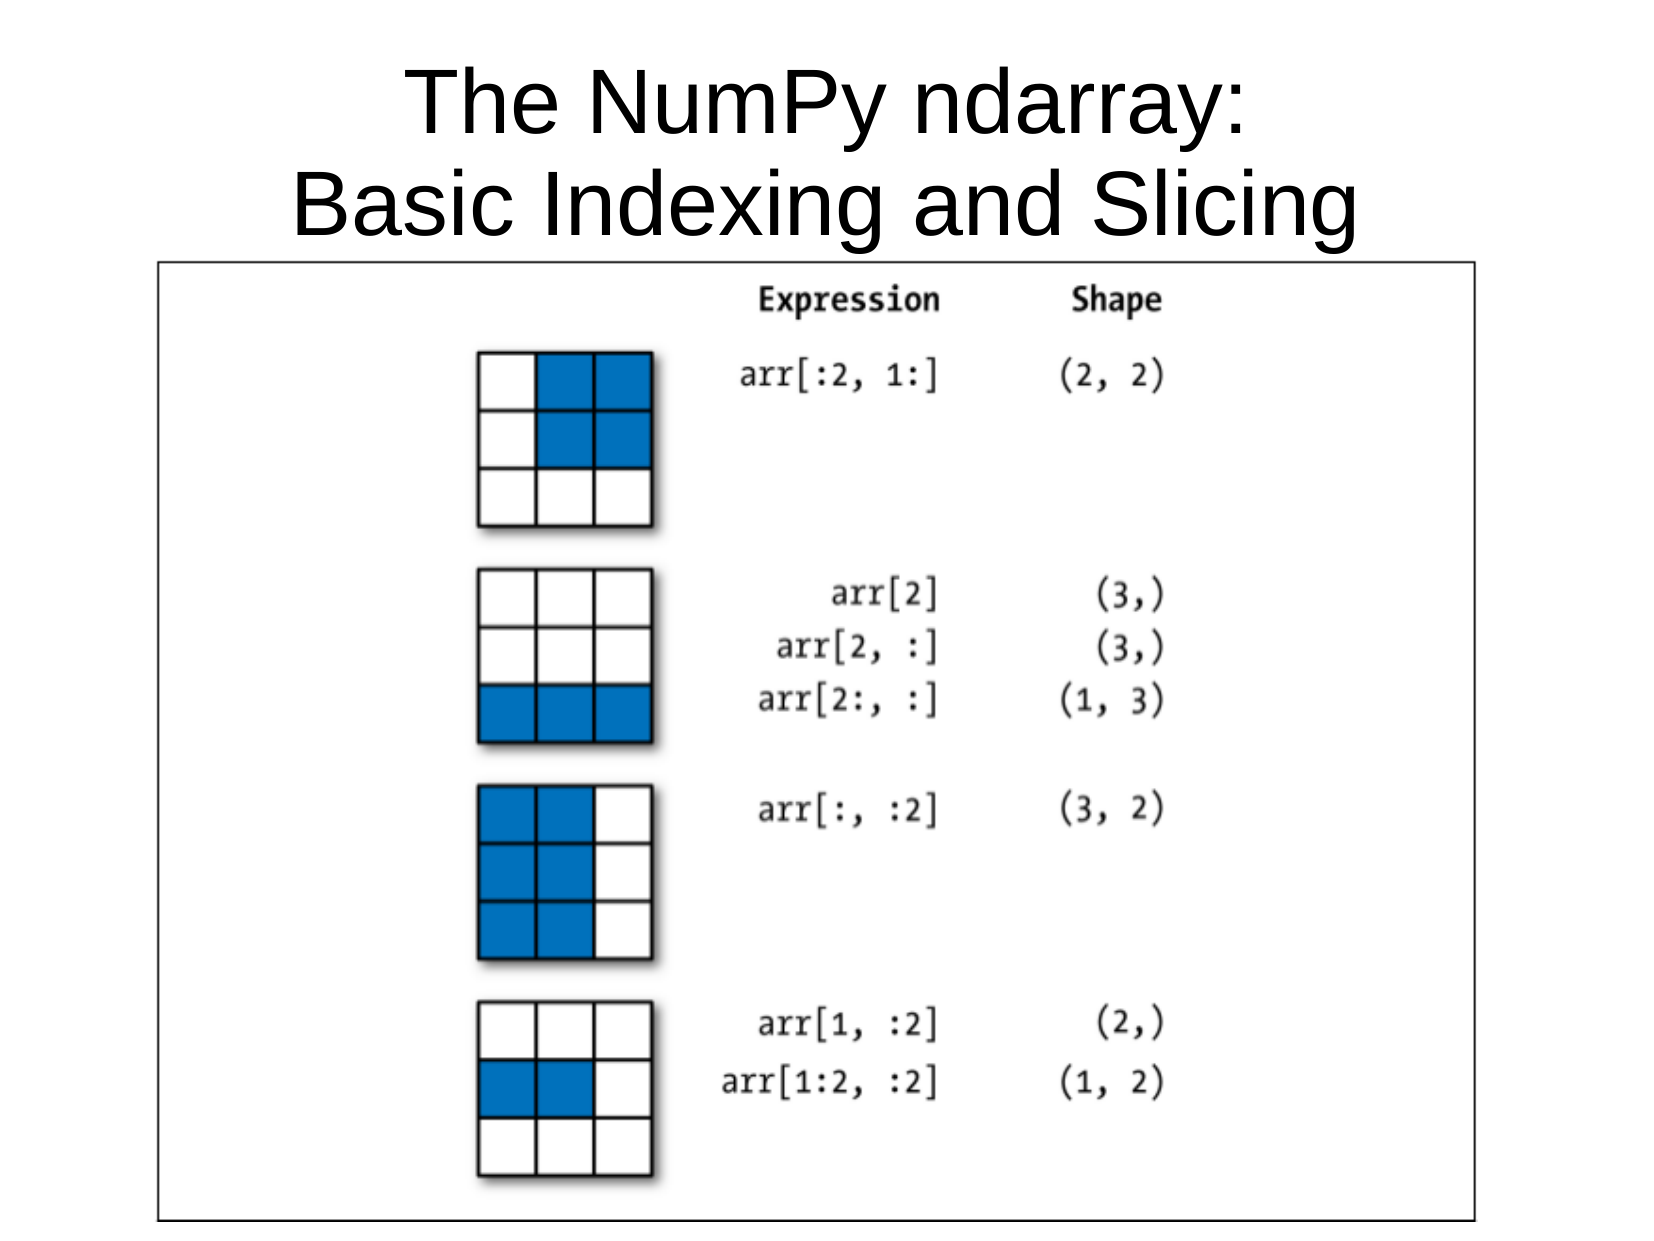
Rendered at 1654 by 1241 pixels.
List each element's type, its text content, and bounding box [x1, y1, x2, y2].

title The NumPy ndarray: Basic Indexing and Slicing [82, 49, 1571, 257]
picture [152, 256, 1478, 1222]
